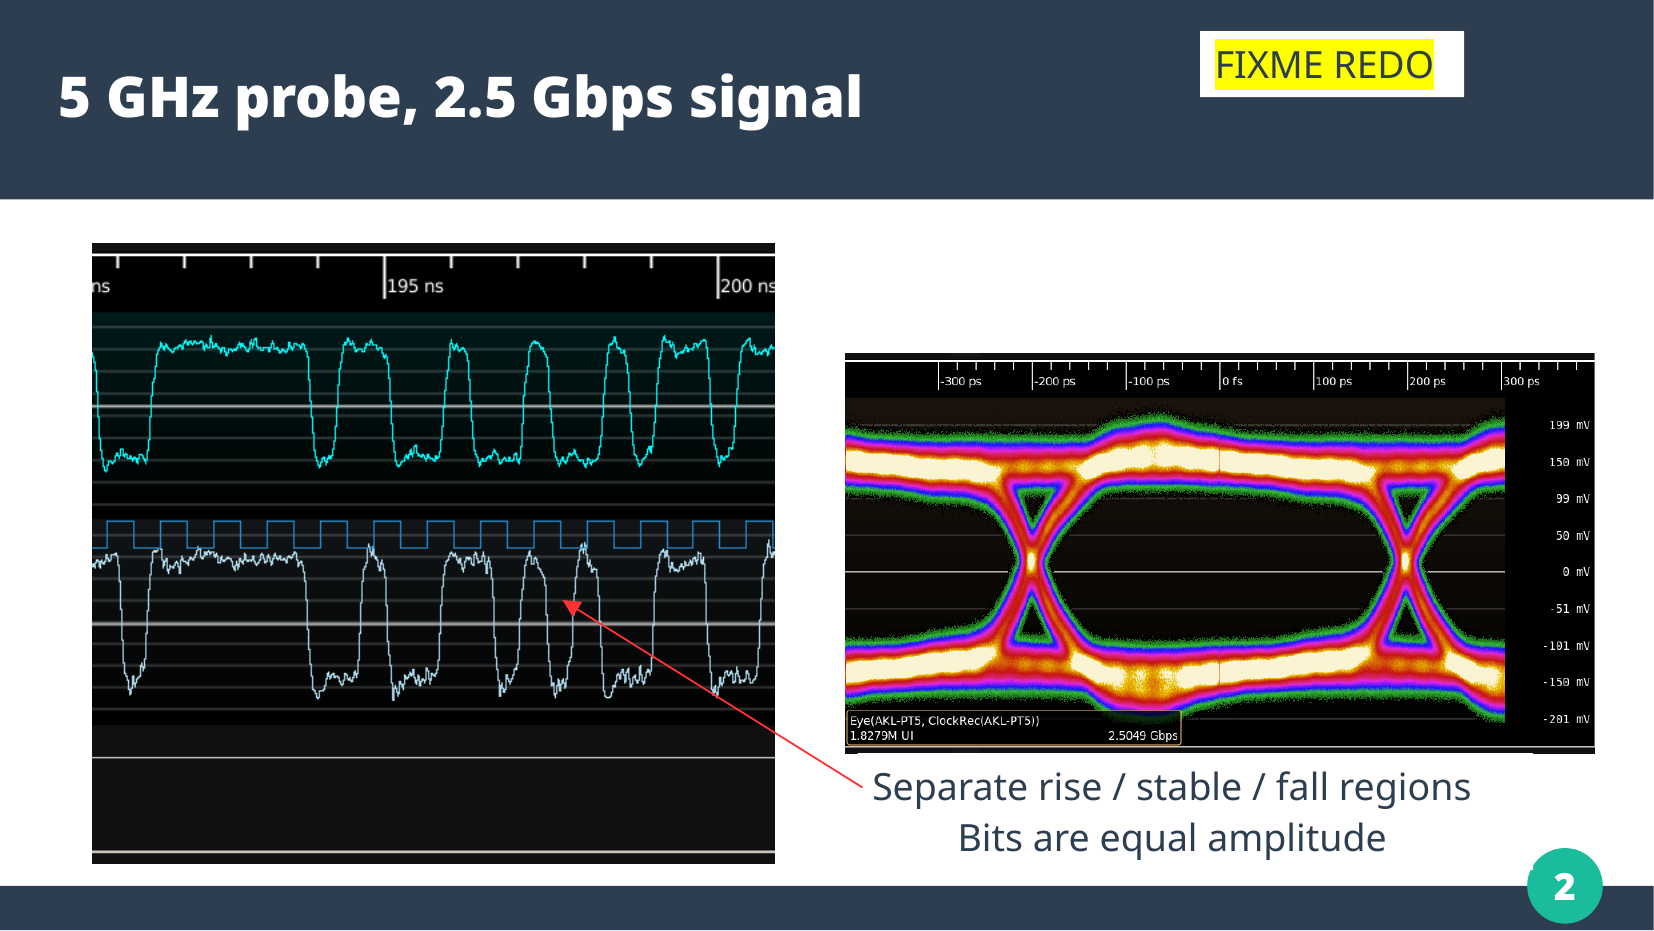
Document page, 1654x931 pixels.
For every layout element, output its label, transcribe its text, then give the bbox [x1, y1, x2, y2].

text_box FIXME REDO [1200, 34, 1465, 94]
text_box Separate rise / stable / fall regions Bits are equal amplitude [857, 760, 1534, 863]
picture [92, 243, 775, 864]
picture [845, 353, 1595, 754]
title 5 GHz probe, 2.5 Gbps signal [59, 37, 1595, 155]
